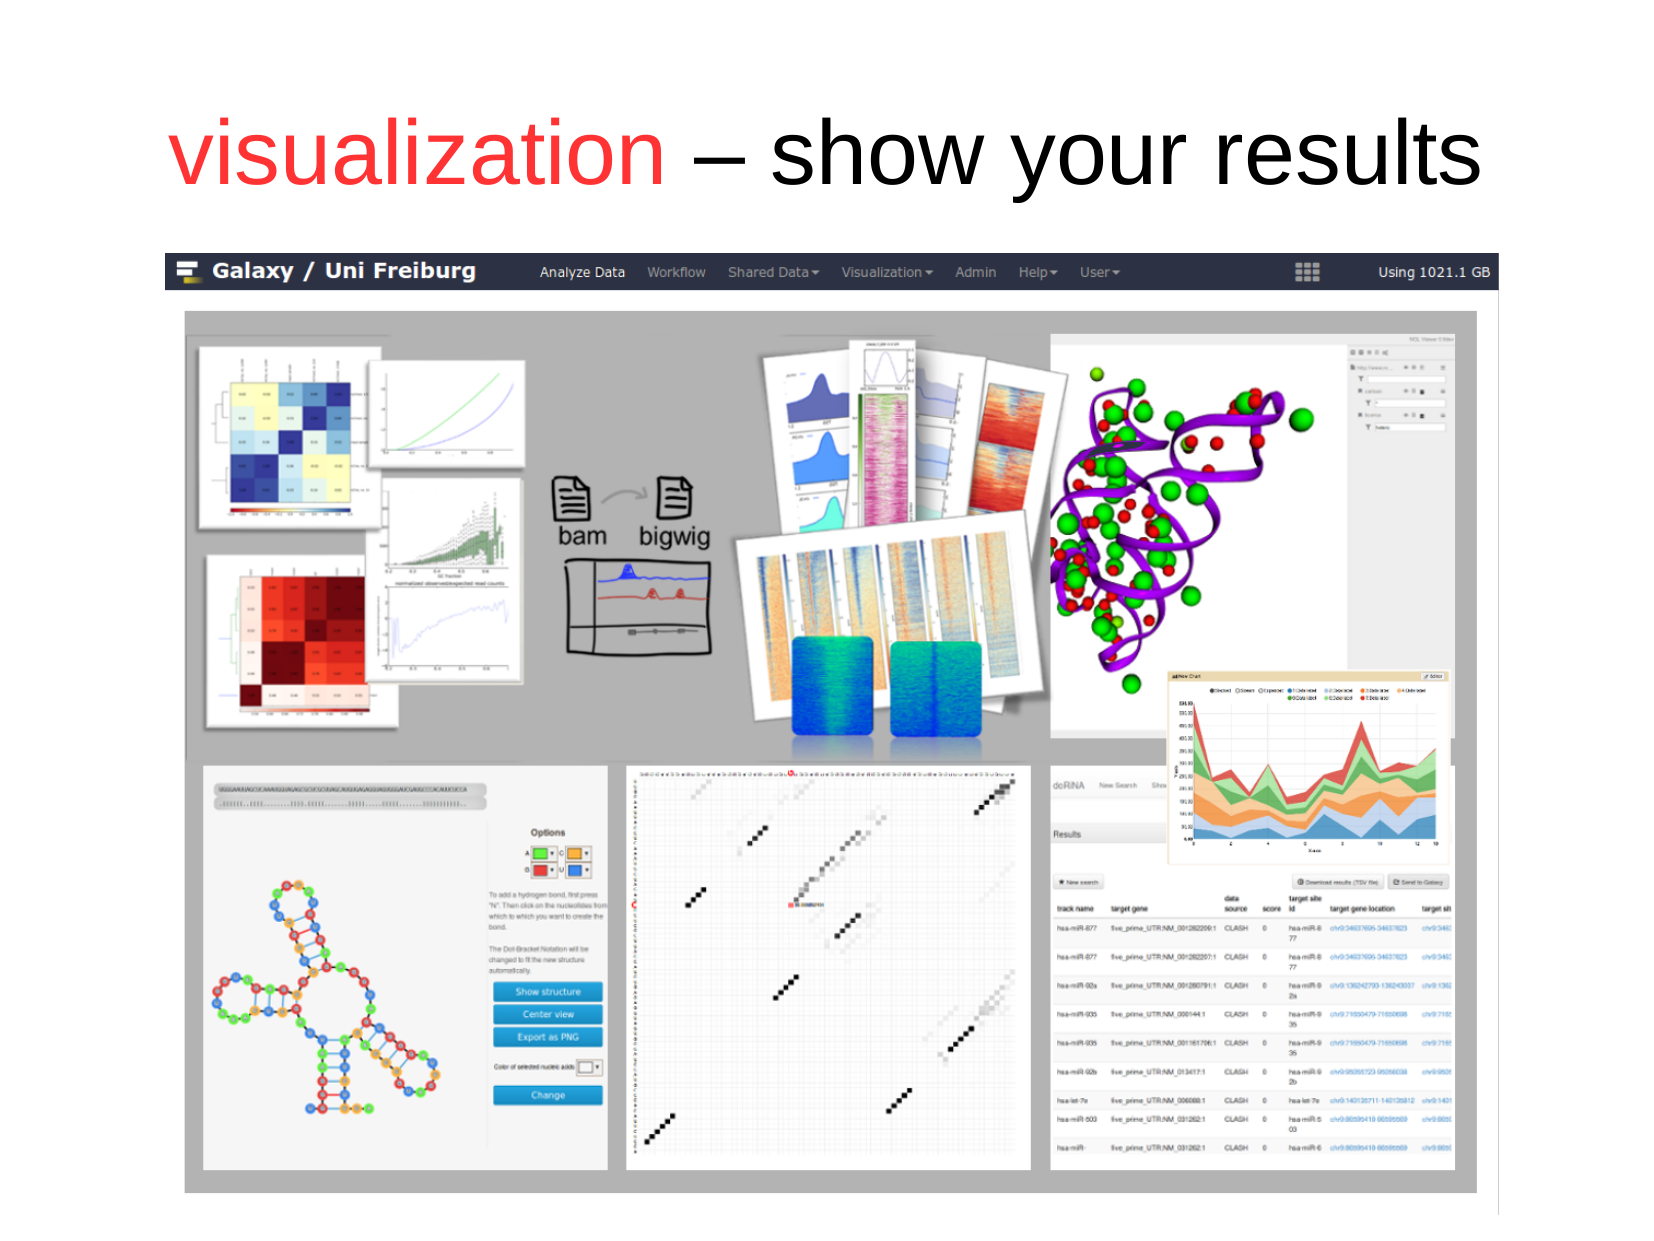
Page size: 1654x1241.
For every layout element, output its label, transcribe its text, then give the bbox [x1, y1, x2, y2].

picture [165, 253, 1501, 1216]
title visualization – show your results [82, 49, 1571, 257]
